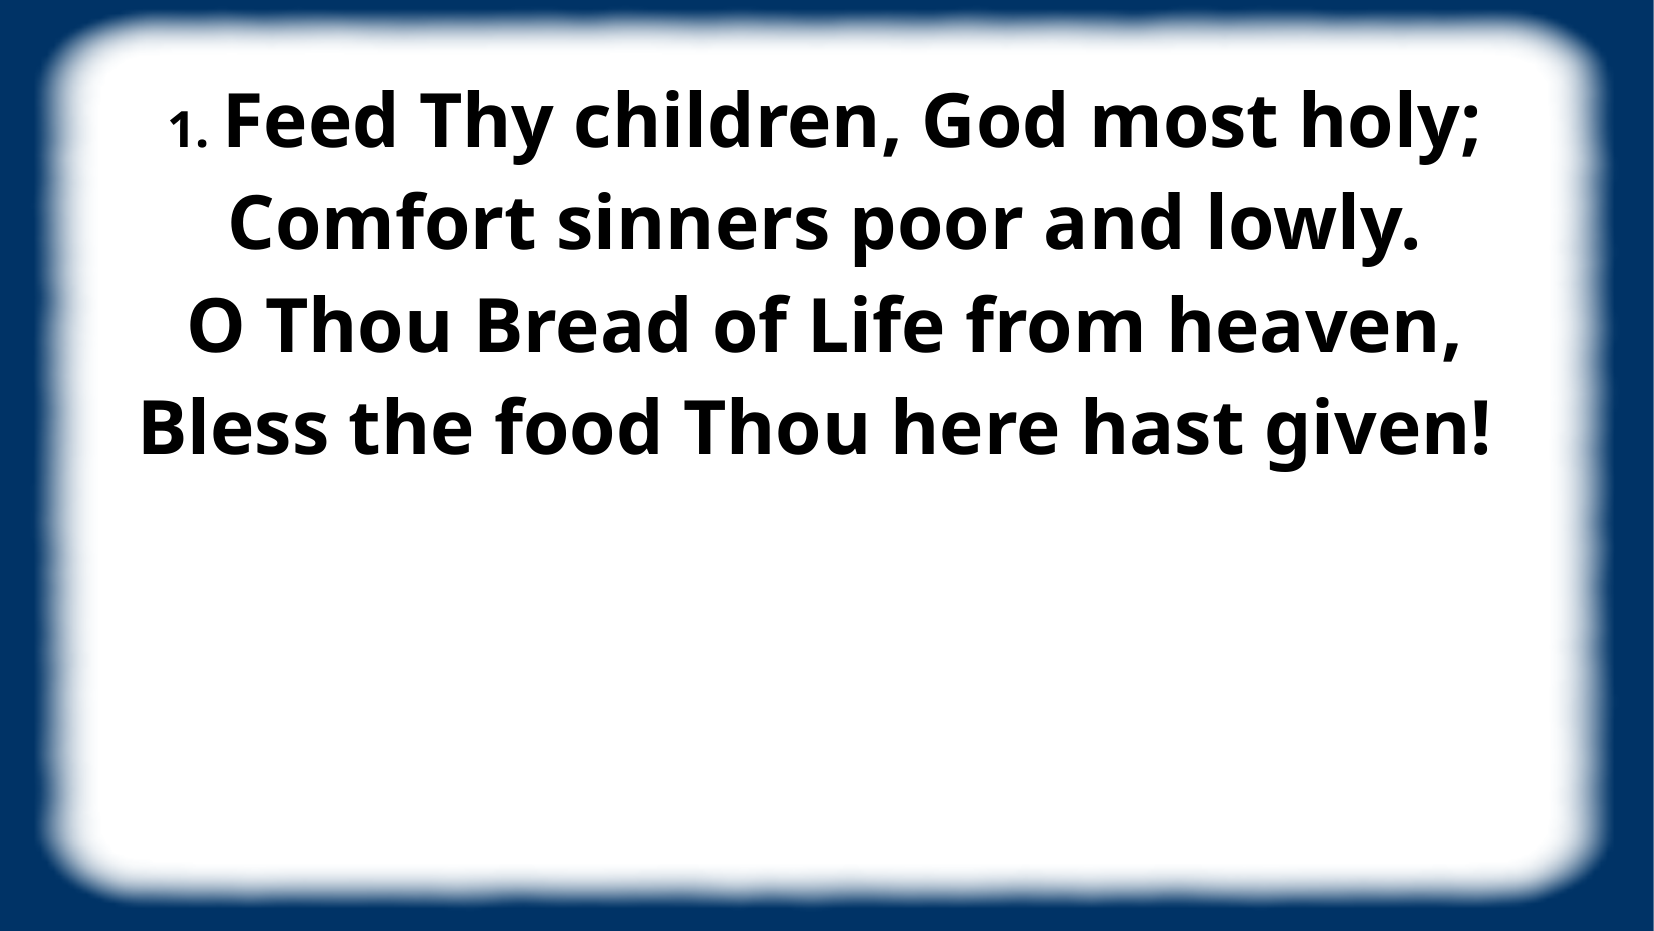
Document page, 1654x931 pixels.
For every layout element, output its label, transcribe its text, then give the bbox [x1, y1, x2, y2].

picture [0, 0, 1654, 931]
text_box 1. Feed Thy children, God most holy; Comfort sinners poor and lowly. O Thou Bread of Life from heaven, Bless the food Thou here hast given! [105, 60, 1546, 475]
